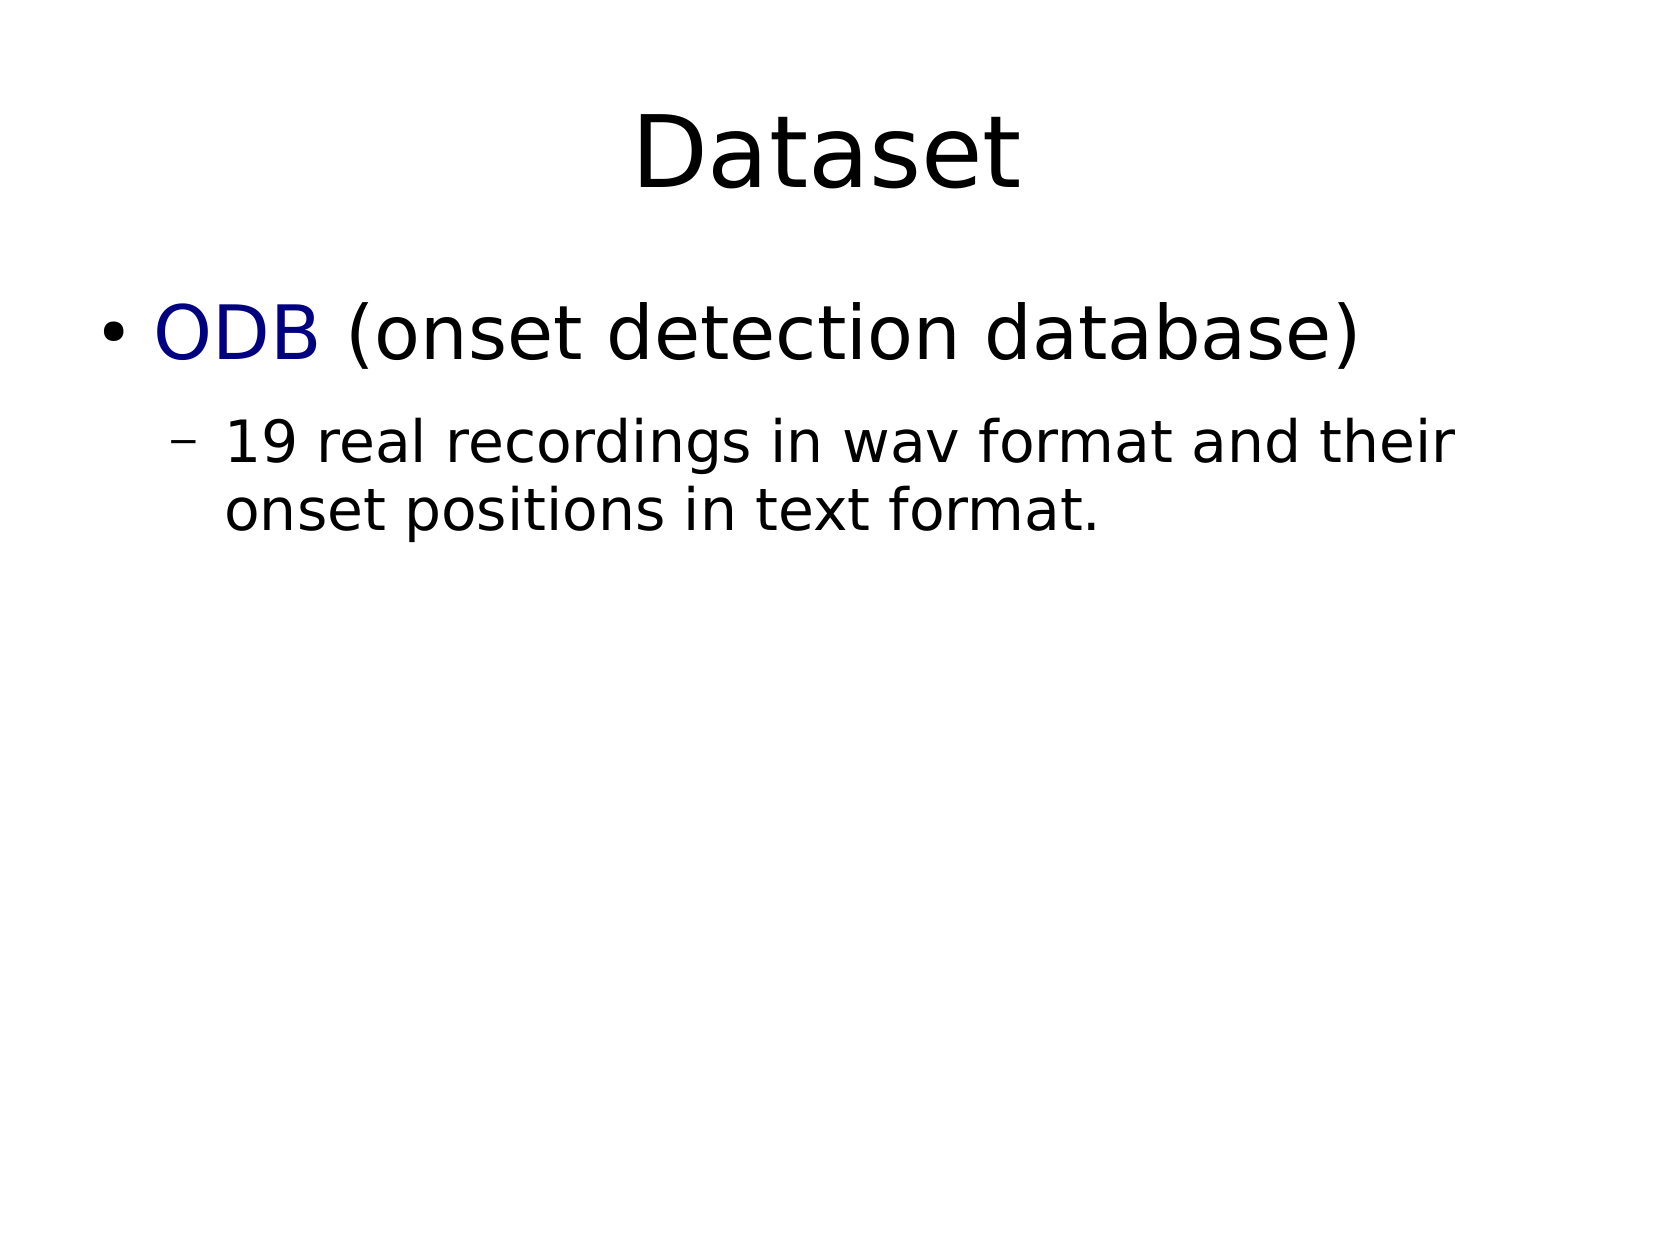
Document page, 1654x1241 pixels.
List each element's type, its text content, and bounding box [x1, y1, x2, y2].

list ODB (onset detection database) 19 real recordings in wav format and their onset positions in text format. [82, 290, 1571, 1010]
title Dataset [82, 49, 1571, 257]
